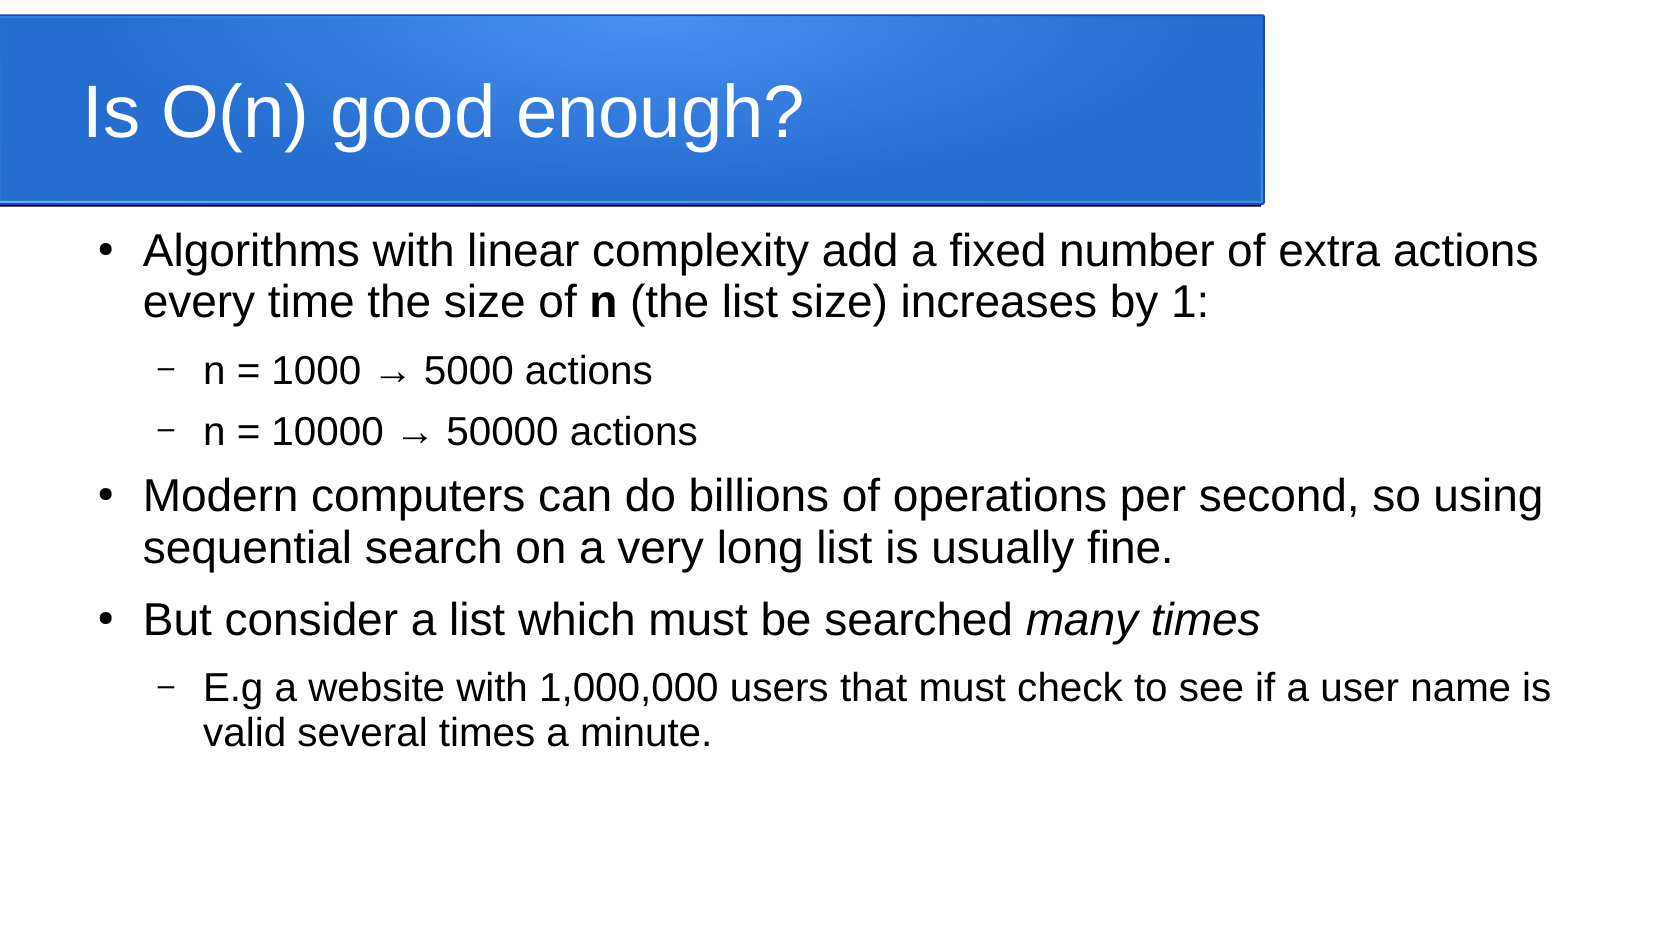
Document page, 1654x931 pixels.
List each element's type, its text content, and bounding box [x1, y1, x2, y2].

list Algorithms with linear complexity add a fixed number of extra actions every time the size of n (the list size) increases by 1: n = 1000 → 5000 actions n = 10000 → 50000 actions Modern computers can do billions of operations per second, so using sequential search on a very long list is usually fine. But consider a list which must be searched many times E.g a website with 1,000,000 users that must check to see if a user name is valid several times a minute. [82, 224, 1571, 764]
title Is O(n) good enough? [82, 35, 1235, 189]
